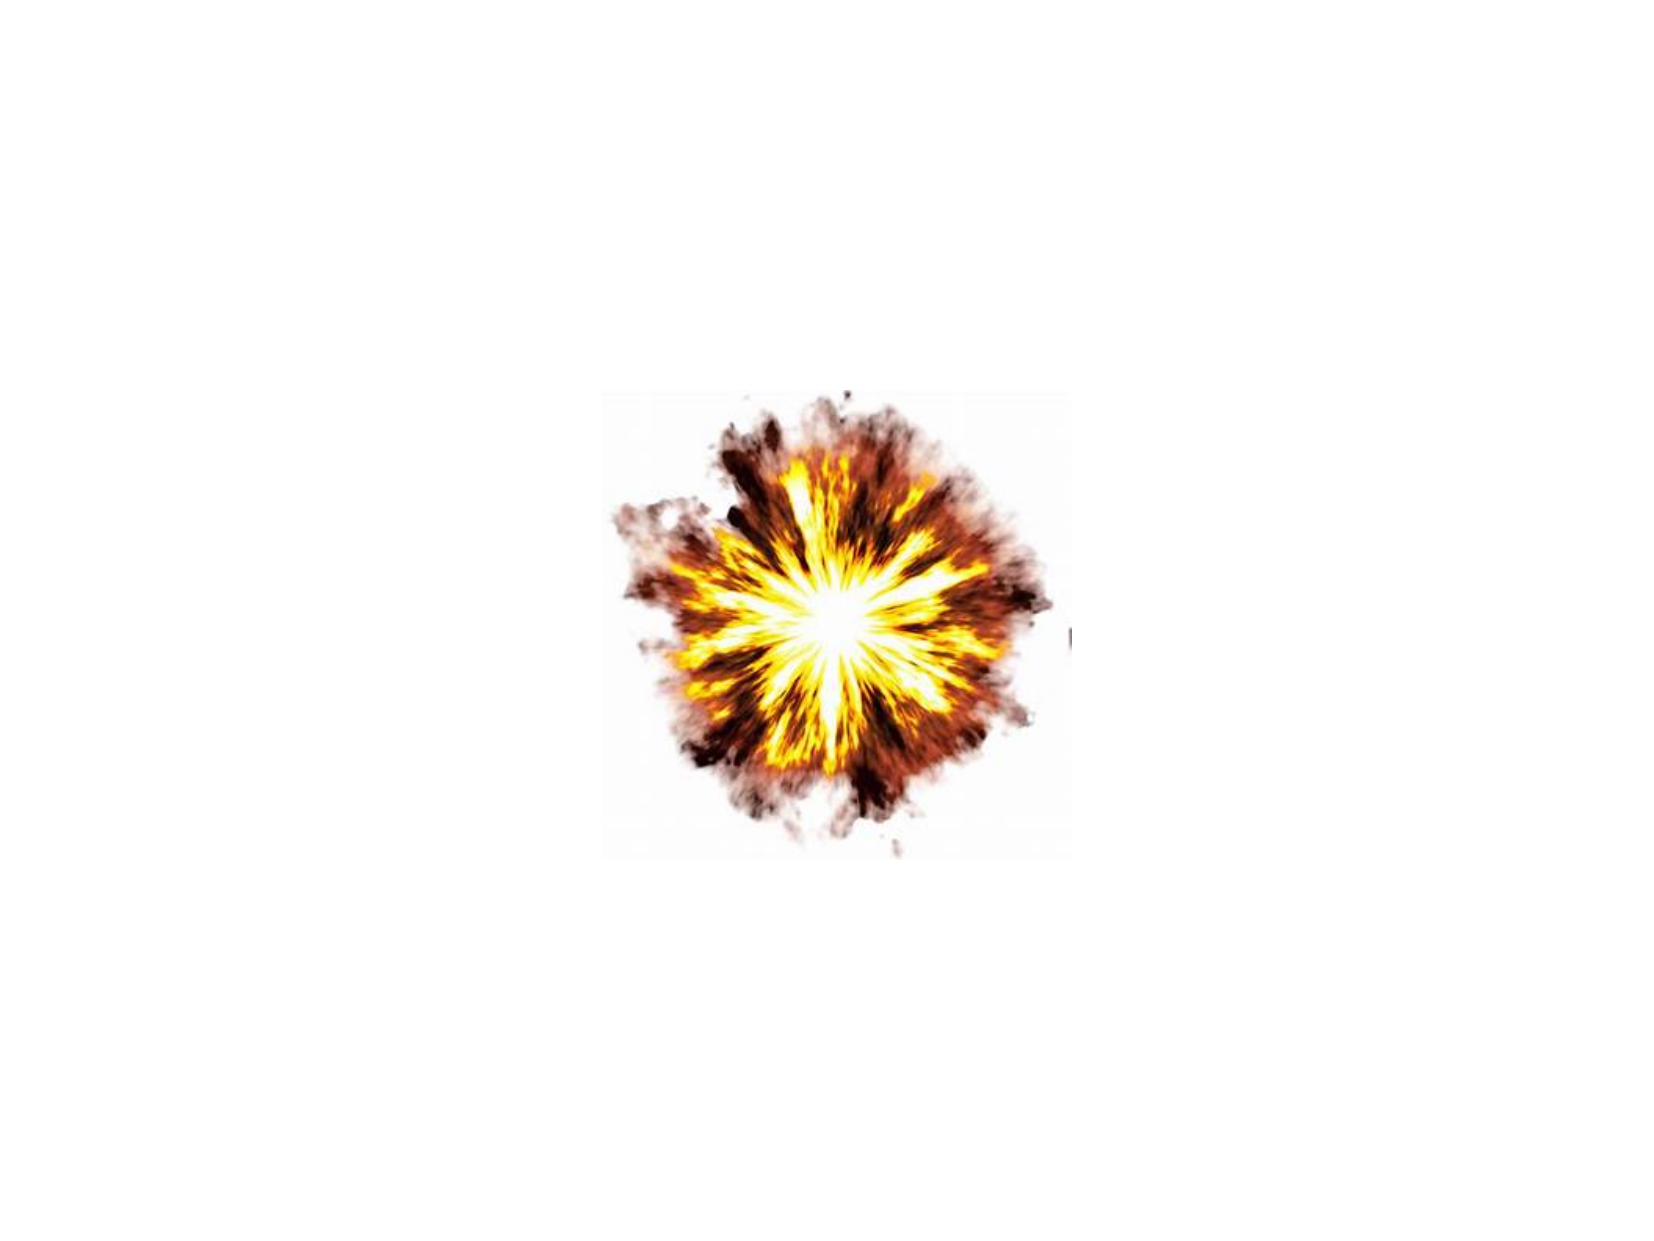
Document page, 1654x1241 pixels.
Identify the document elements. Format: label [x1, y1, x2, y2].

picture [602, 390, 1072, 860]
